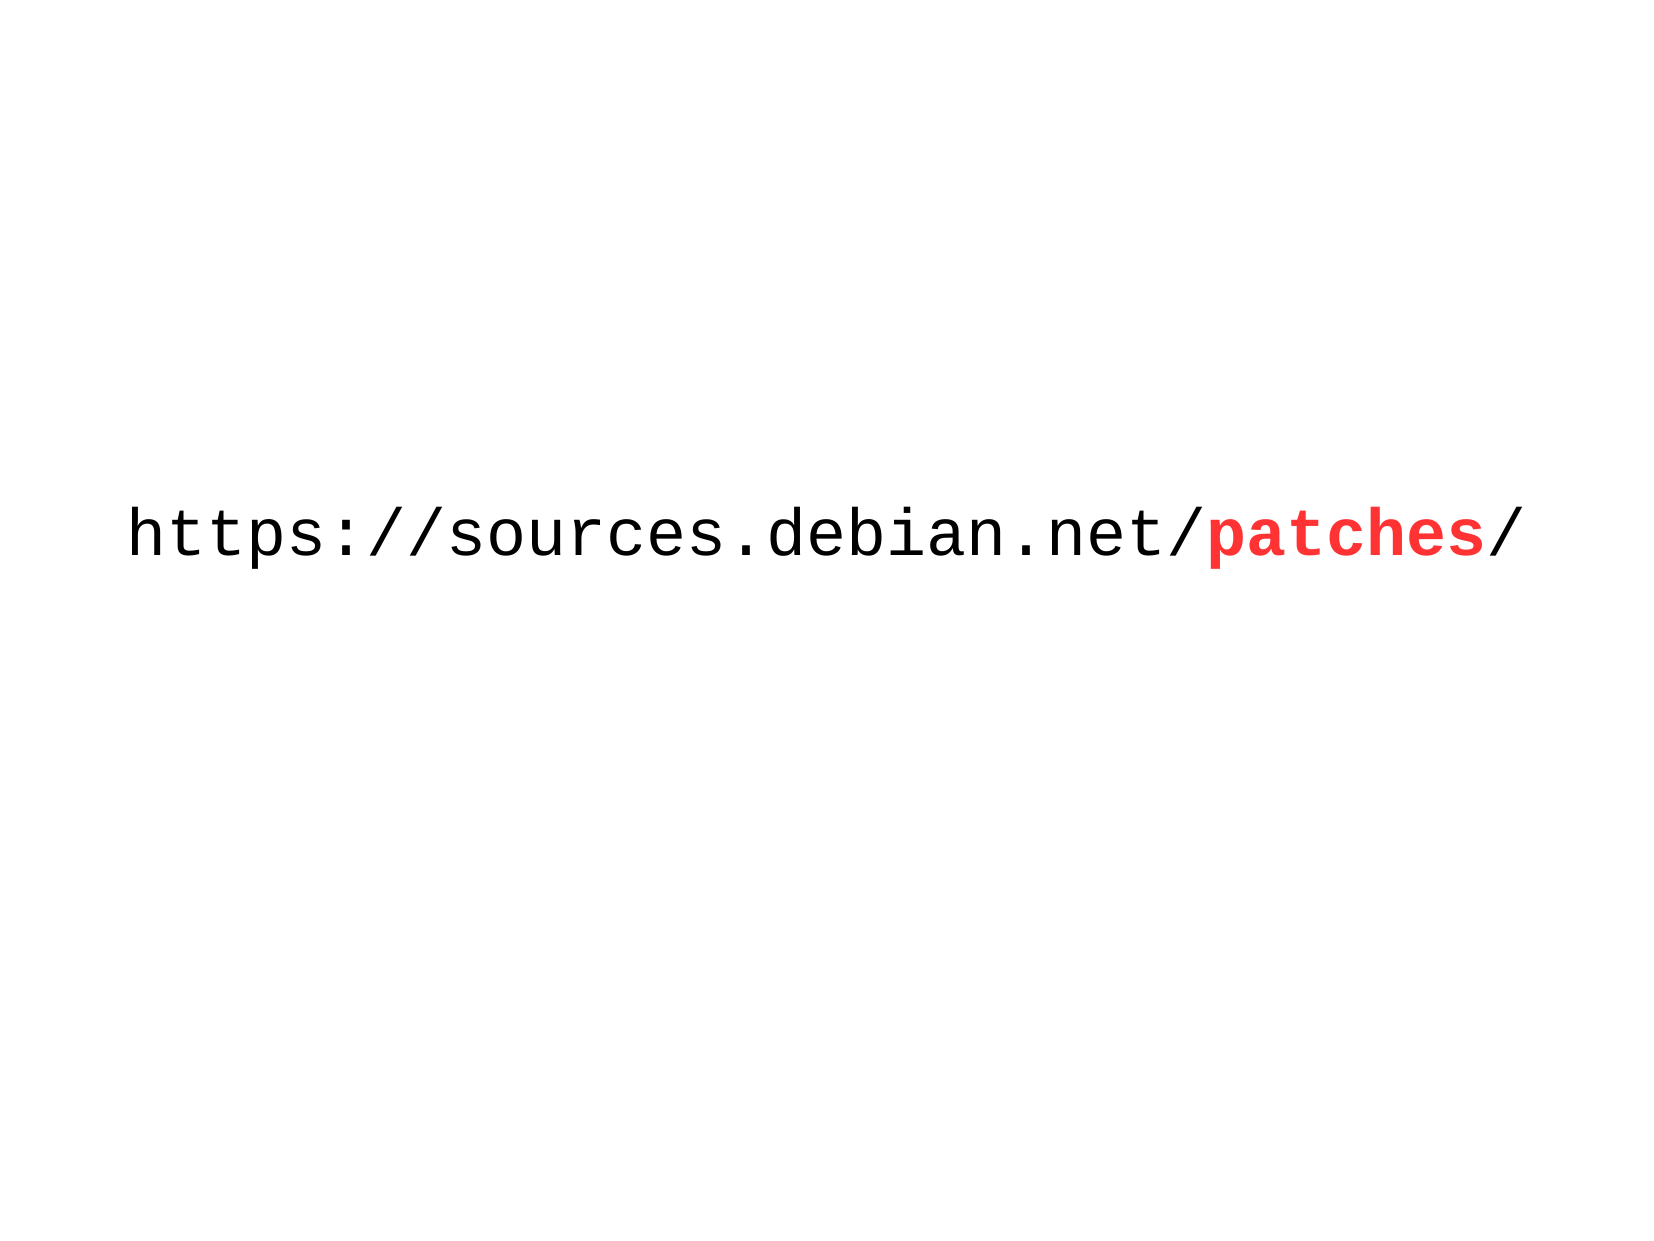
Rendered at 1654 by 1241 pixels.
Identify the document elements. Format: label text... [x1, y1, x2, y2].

list https://sources.debian.net/patches/ [82, 290, 1571, 1010]
